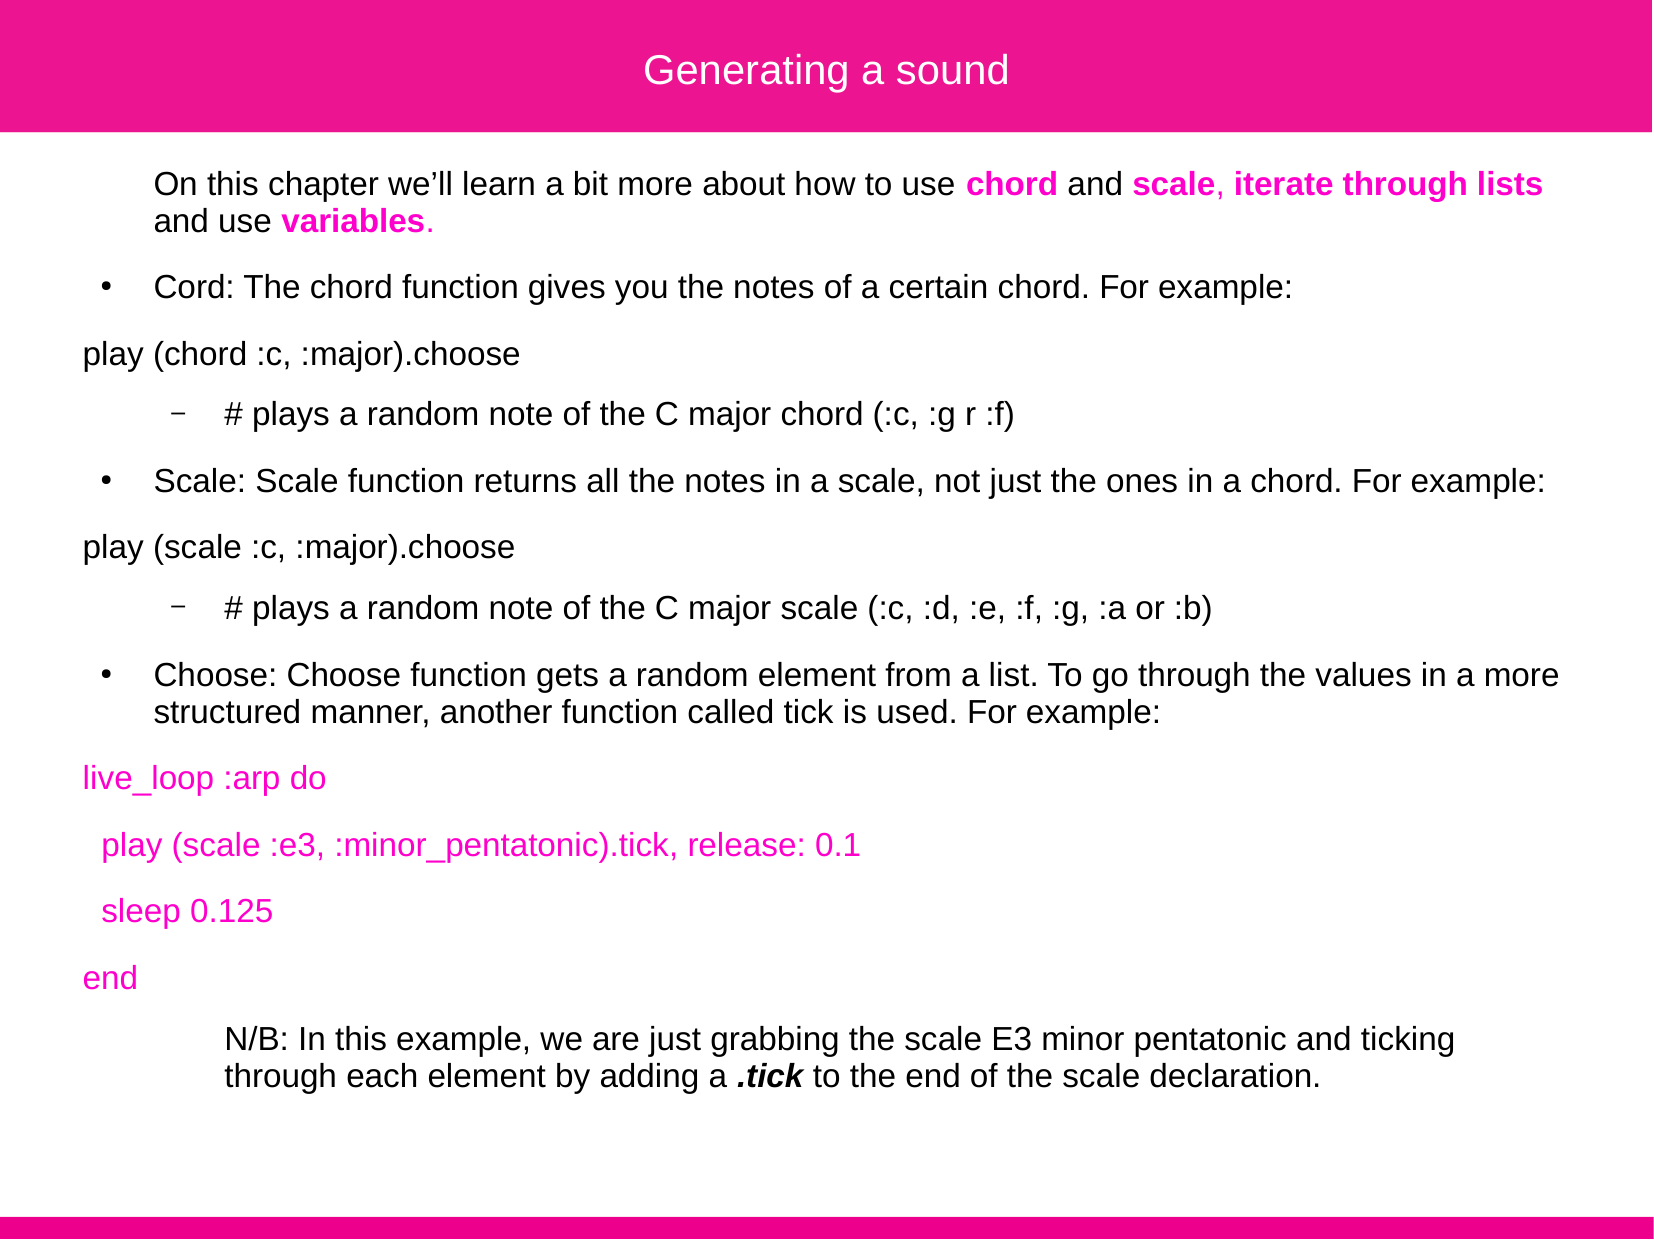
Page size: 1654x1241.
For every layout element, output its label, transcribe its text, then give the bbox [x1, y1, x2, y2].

picture [0, 0, 1654, 1241]
title Generating a sound [82, 46, 1571, 94]
list On this chapter we’ll learn a bit more about how to use chord and scale, iterate through lists and use variables. Cord: The chord function gives you the notes of a certain chord. For example: play (chord :c, :major).choose # plays a random note of the C major chord (:c, :g r :f) Scale: Scale function returns all the notes in a scale, not just the ones in a chord. For example: play (scale :c, :major).choose # plays a random note of the C major scale (:c, :d, :e, :f, :g, :a or :b) Choose: Choose function gets a random element from a list. To go through the values in a more structured manner, another function called tick is used. For example: live_loop :arp do play (scale :e3, :minor_pentatonic).tick, release: 0.1 sleep 0.125 end N/B: In this example, we are just grabbing the scale E3 minor pentatonic and ticking through each element by adding a .tick to the end of the scale declaration. [82, 165, 1571, 1156]
